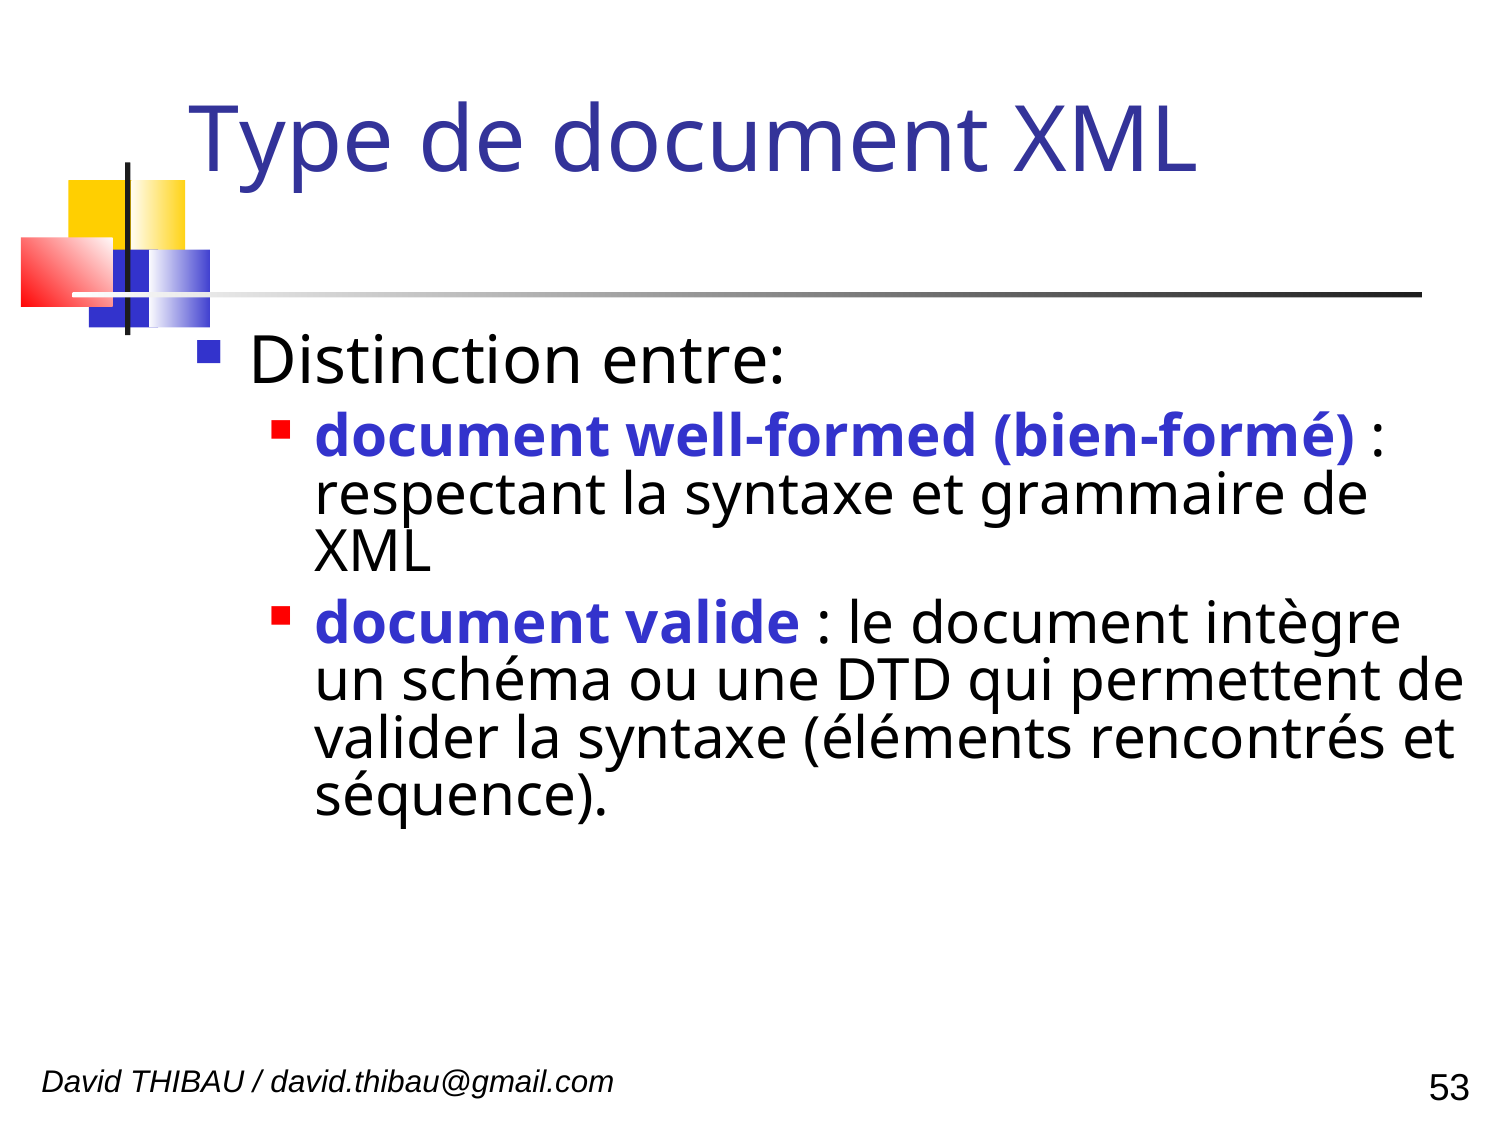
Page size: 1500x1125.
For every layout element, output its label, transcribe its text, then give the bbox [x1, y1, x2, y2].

title Type de document XML [188, 13, 1467, 275]
list Distinction entre: document well-formed (bien-formé) : respectant la syntaxe et grammaire de XML document valide : le document intègre un schéma ou une DTD qui permettent de valider la syntaxe (éléments rencontrés et séquence). [193, 330, 1469, 1047]
